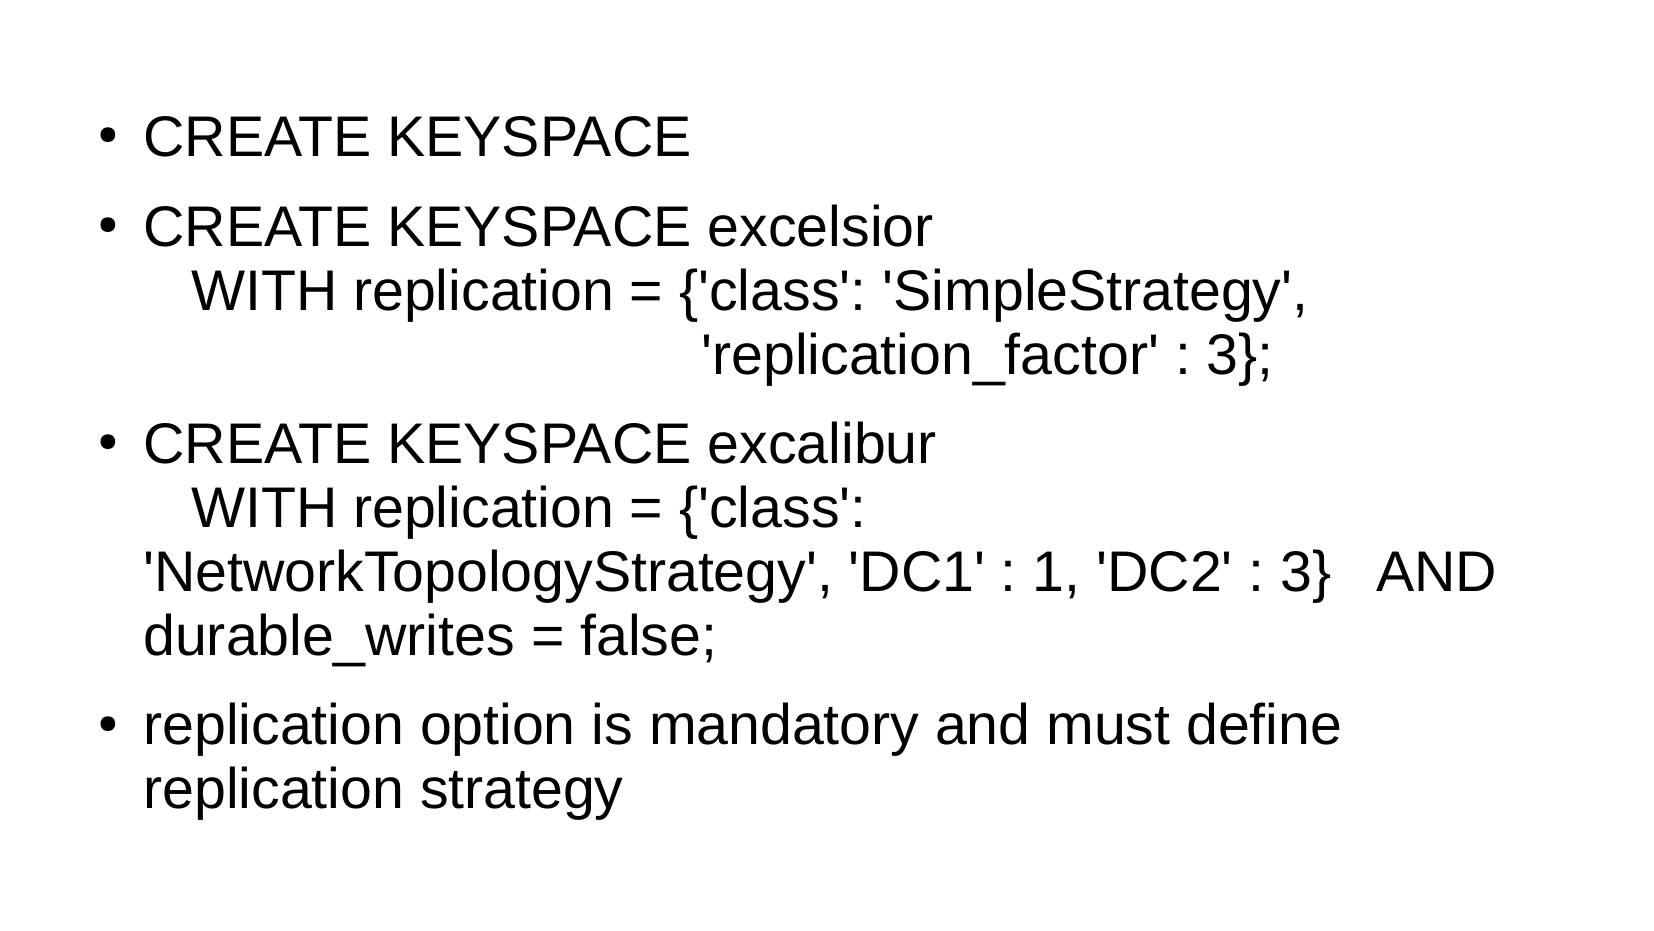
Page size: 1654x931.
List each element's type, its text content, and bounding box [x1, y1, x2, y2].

list CREATE KEYSPACE CREATE KEYSPACE excelsior WITH replication = {'class': 'SimpleStrategy', 'replication_factor' : 3}; CREATE KEYSPACE excalibur WITH replication = {'class': 'NetworkTopologyStrategy', 'DC1' : 1, 'DC2' : 3} AND durable_writes = false; replication option is mandatory and must define replication strategy [82, 105, 1571, 826]
